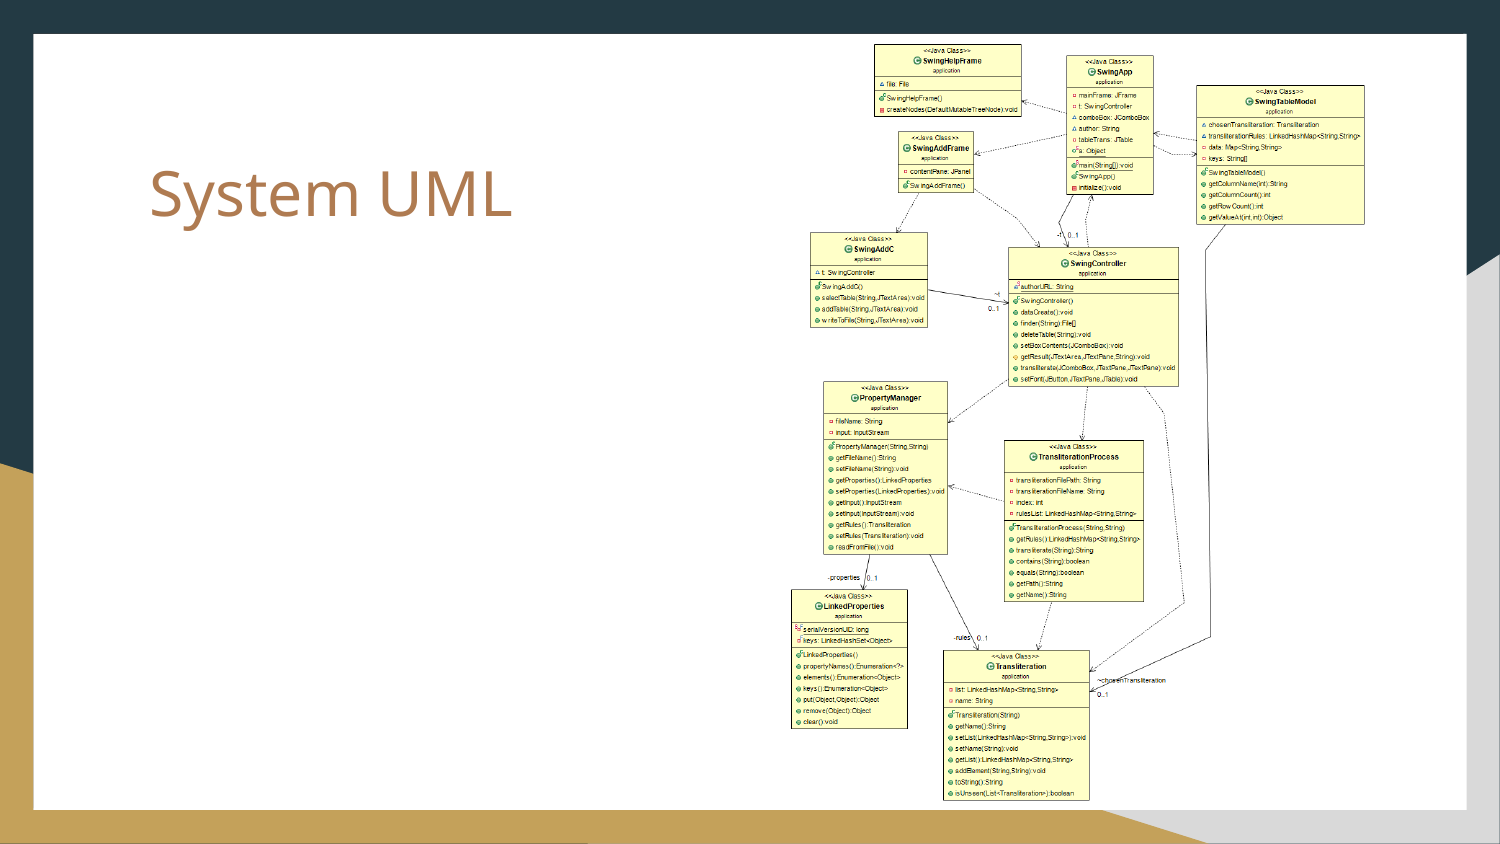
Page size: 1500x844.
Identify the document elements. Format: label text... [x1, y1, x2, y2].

picture [789, 42, 1366, 802]
title System UML [134, 138, 722, 699]
